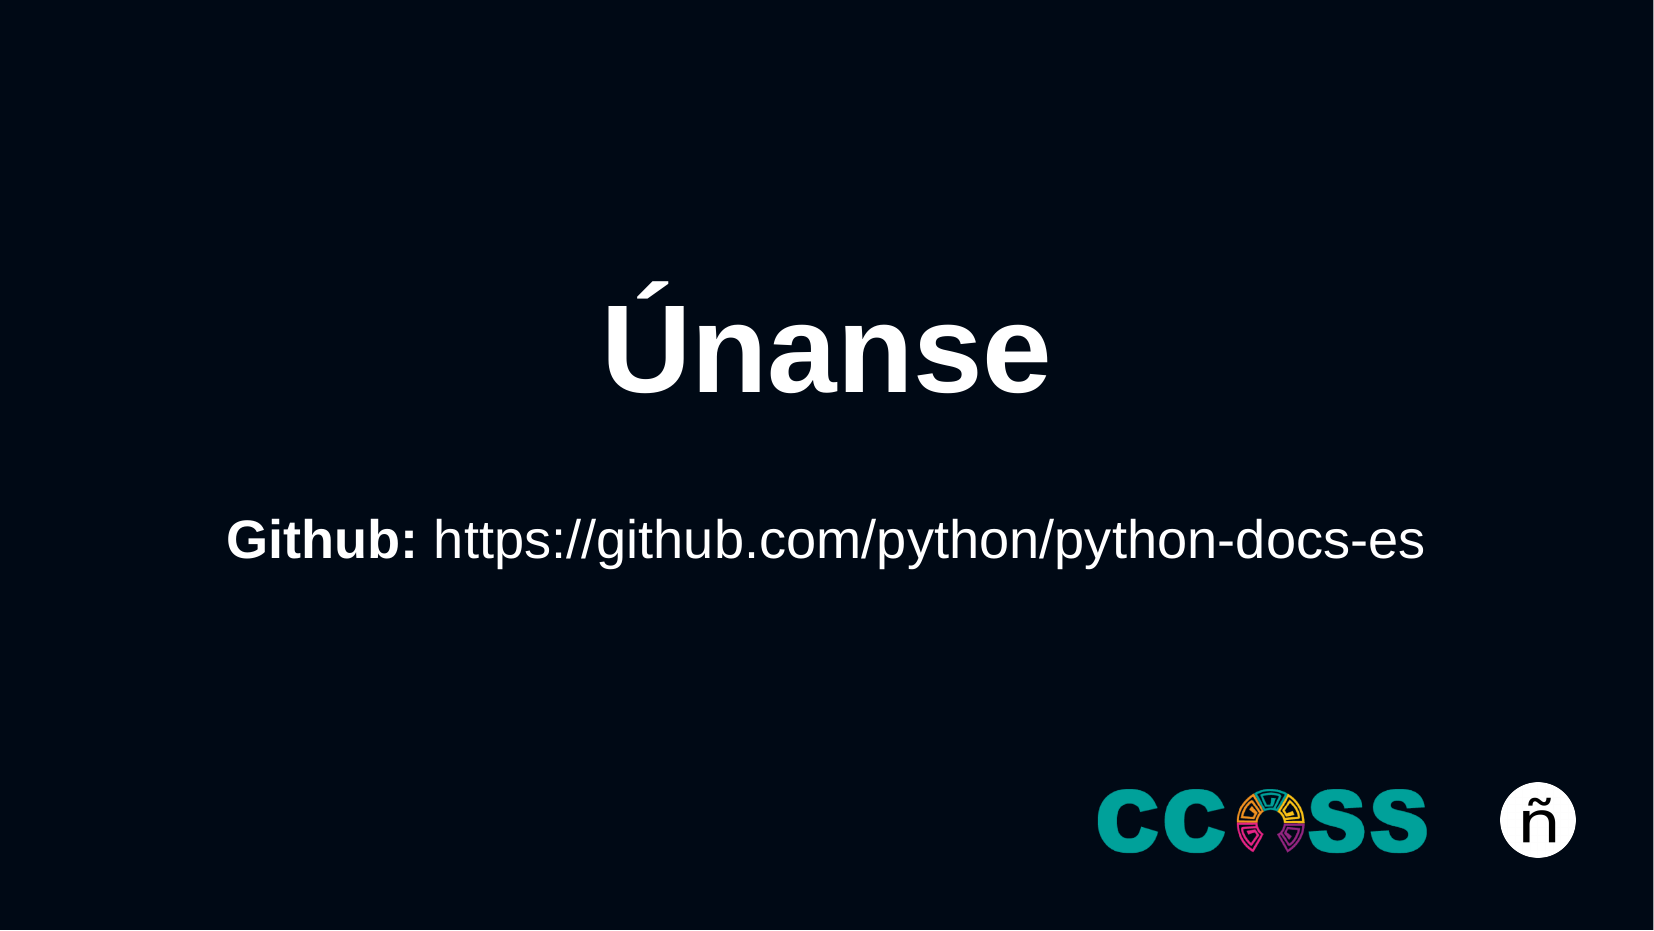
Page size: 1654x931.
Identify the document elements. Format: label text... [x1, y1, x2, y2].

text_box Github: https://github.com/python/python-docs-es [181, 502, 1472, 623]
picture [1500, 782, 1576, 858]
picture [1090, 780, 1436, 861]
title Únanse [82, 195, 1571, 503]
